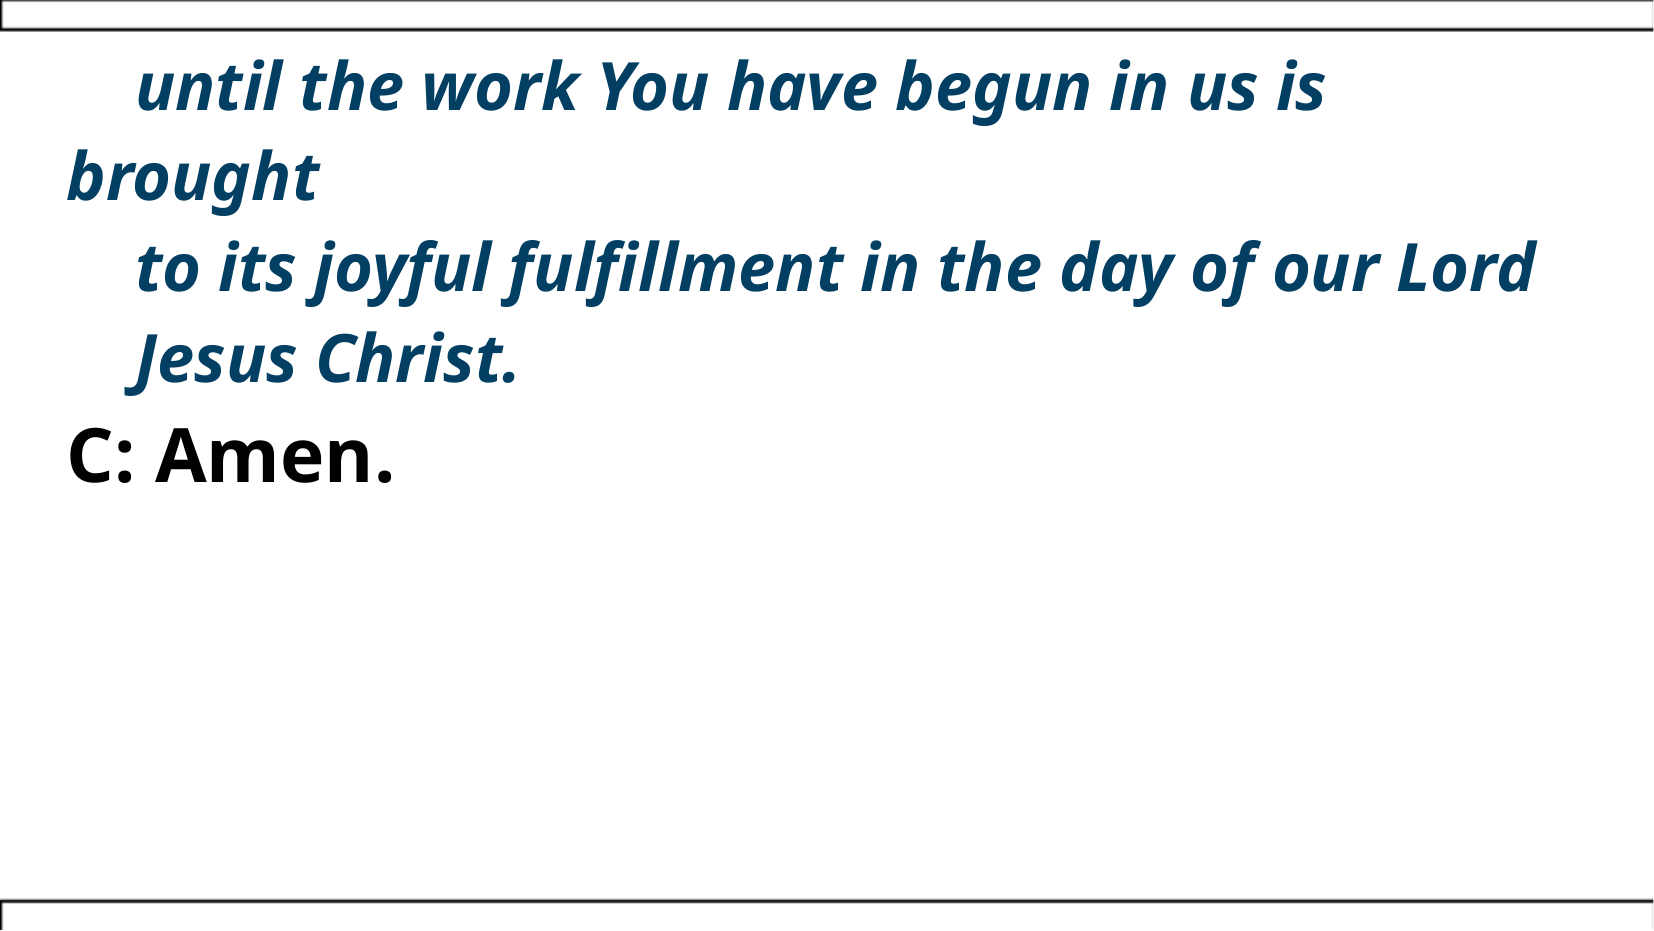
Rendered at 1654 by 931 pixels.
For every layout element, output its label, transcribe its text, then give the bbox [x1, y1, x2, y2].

picture [0, 0, 1654, 930]
text_box until the work You have begun in us is brought to its joyful fulfillment in the day of our Lord Jesus Christ. C: Amen. [51, 31, 1597, 413]
